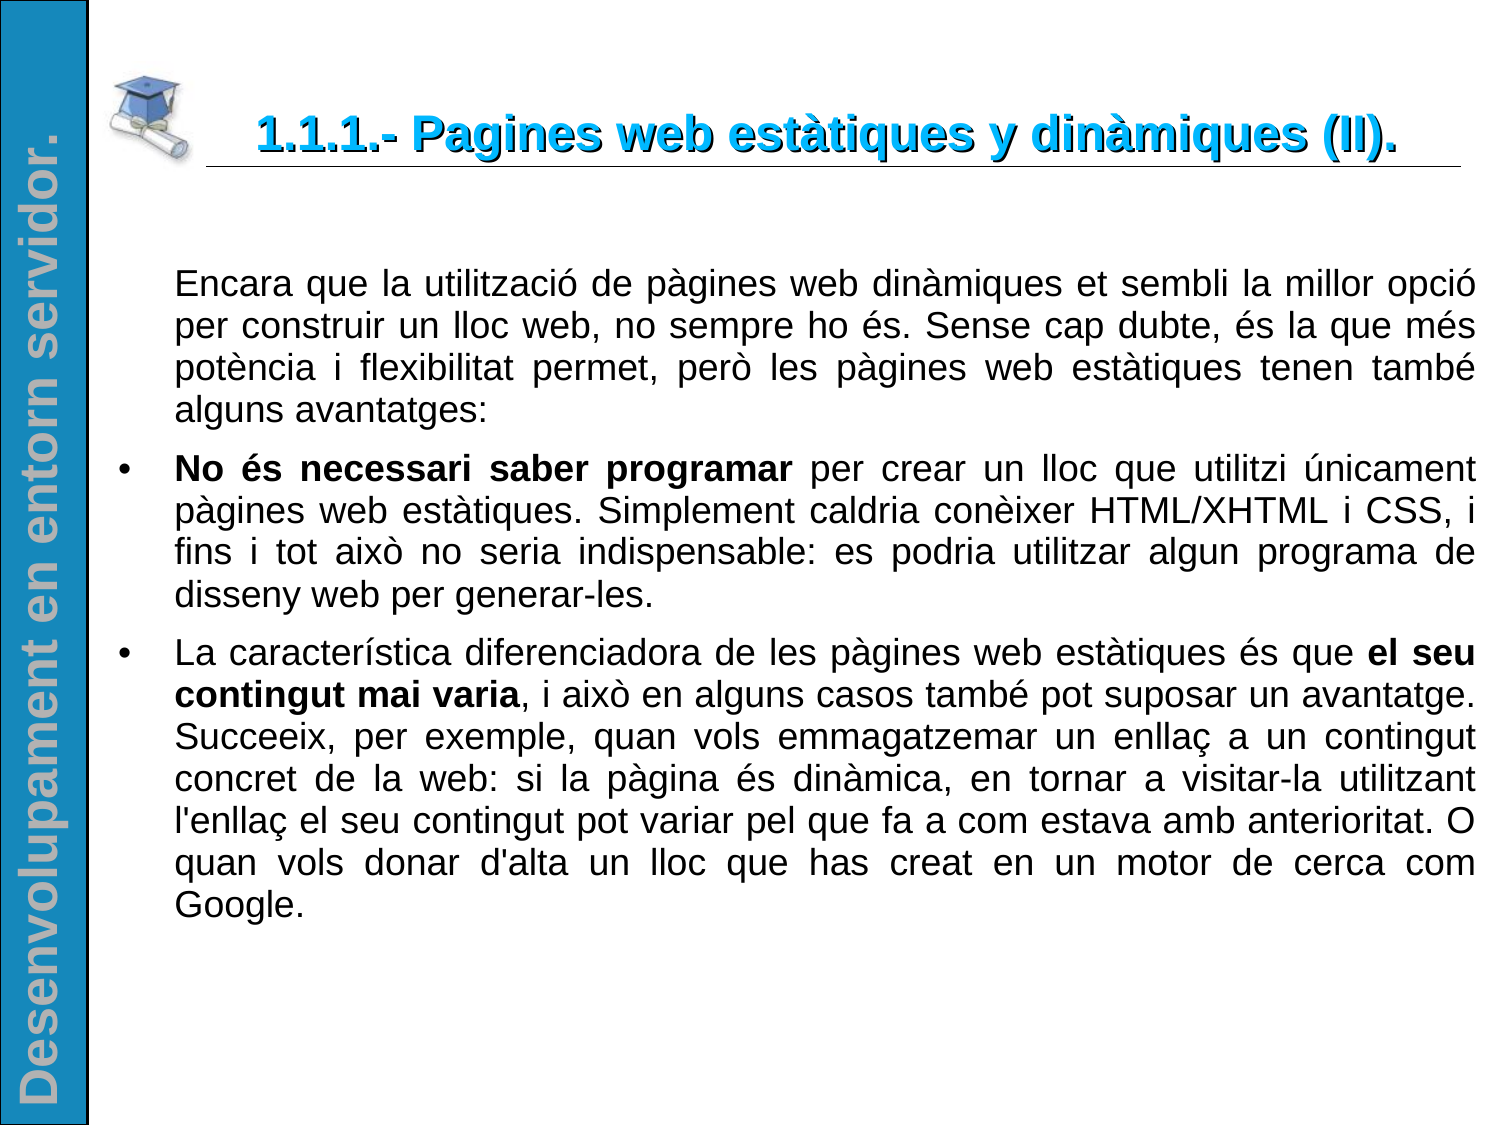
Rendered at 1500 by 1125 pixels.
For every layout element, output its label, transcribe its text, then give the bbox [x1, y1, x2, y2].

picture [93, 61, 206, 174]
list Encara que la utilització de pàgines web dinàmiques et sembli la millor opció per construir un lloc web, no sempre ho és. Sense cap dubte, és la que més potència i flexibilitat permet, però les pàgines web estàtiques tenen també alguns avantatges: No és necessari saber programar per crear un lloc que utilitzi únicament pàgines web estàtiques. Simplement caldria conèixer HTML/XHTML i CSS, i fins i tot això no seria indispensable: es podria utilitzar algun programa de disseny web per generar-les. La característica diferenciadora de les pàgines web estàtiques és que el seu contingut mai varia, i això en alguns casos també pot suposar un avantatge. Succeeix, per exemple, quan vols emmagatzemar un enllaç a un contingut concret de la web: si la pàgina és dinàmica, en tornar a visitar-la utilitzant l'enllaç el seu contingut pot variar pel que fa a com estava amb anterioritat. O quan vols donar d'alta un lloc que has creat en un motor de cerca com Google. [118, 262, 1477, 1006]
title 1.1.1.- Pagines web estàtiques y dinàmiques (II). [206, 88, 1447, 178]
